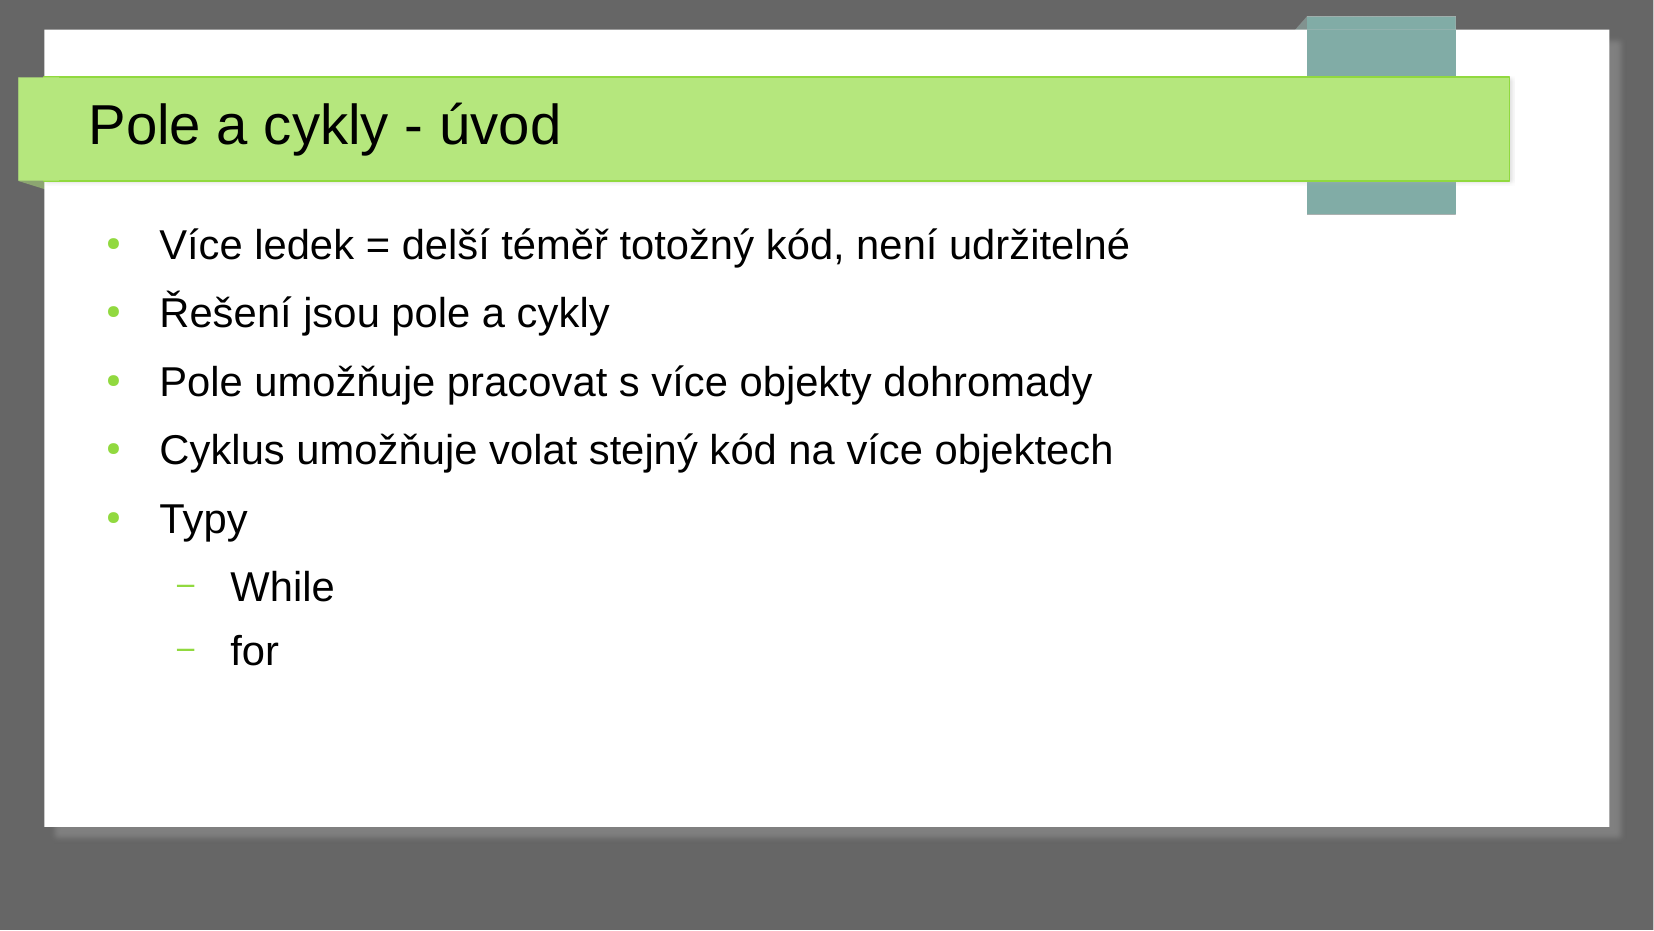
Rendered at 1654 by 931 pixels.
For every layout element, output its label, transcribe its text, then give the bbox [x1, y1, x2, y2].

title Pole a cykly - úvod [88, 73, 1506, 178]
list Více ledek = delší téměř totožný kód, není udržitelné Řešení jsou pole a cykly Pole umožňuje pracovat s více objekty dohromady Cyklus umožňuje volat stejný kód na více objektech Typy While for [88, 221, 1565, 813]
